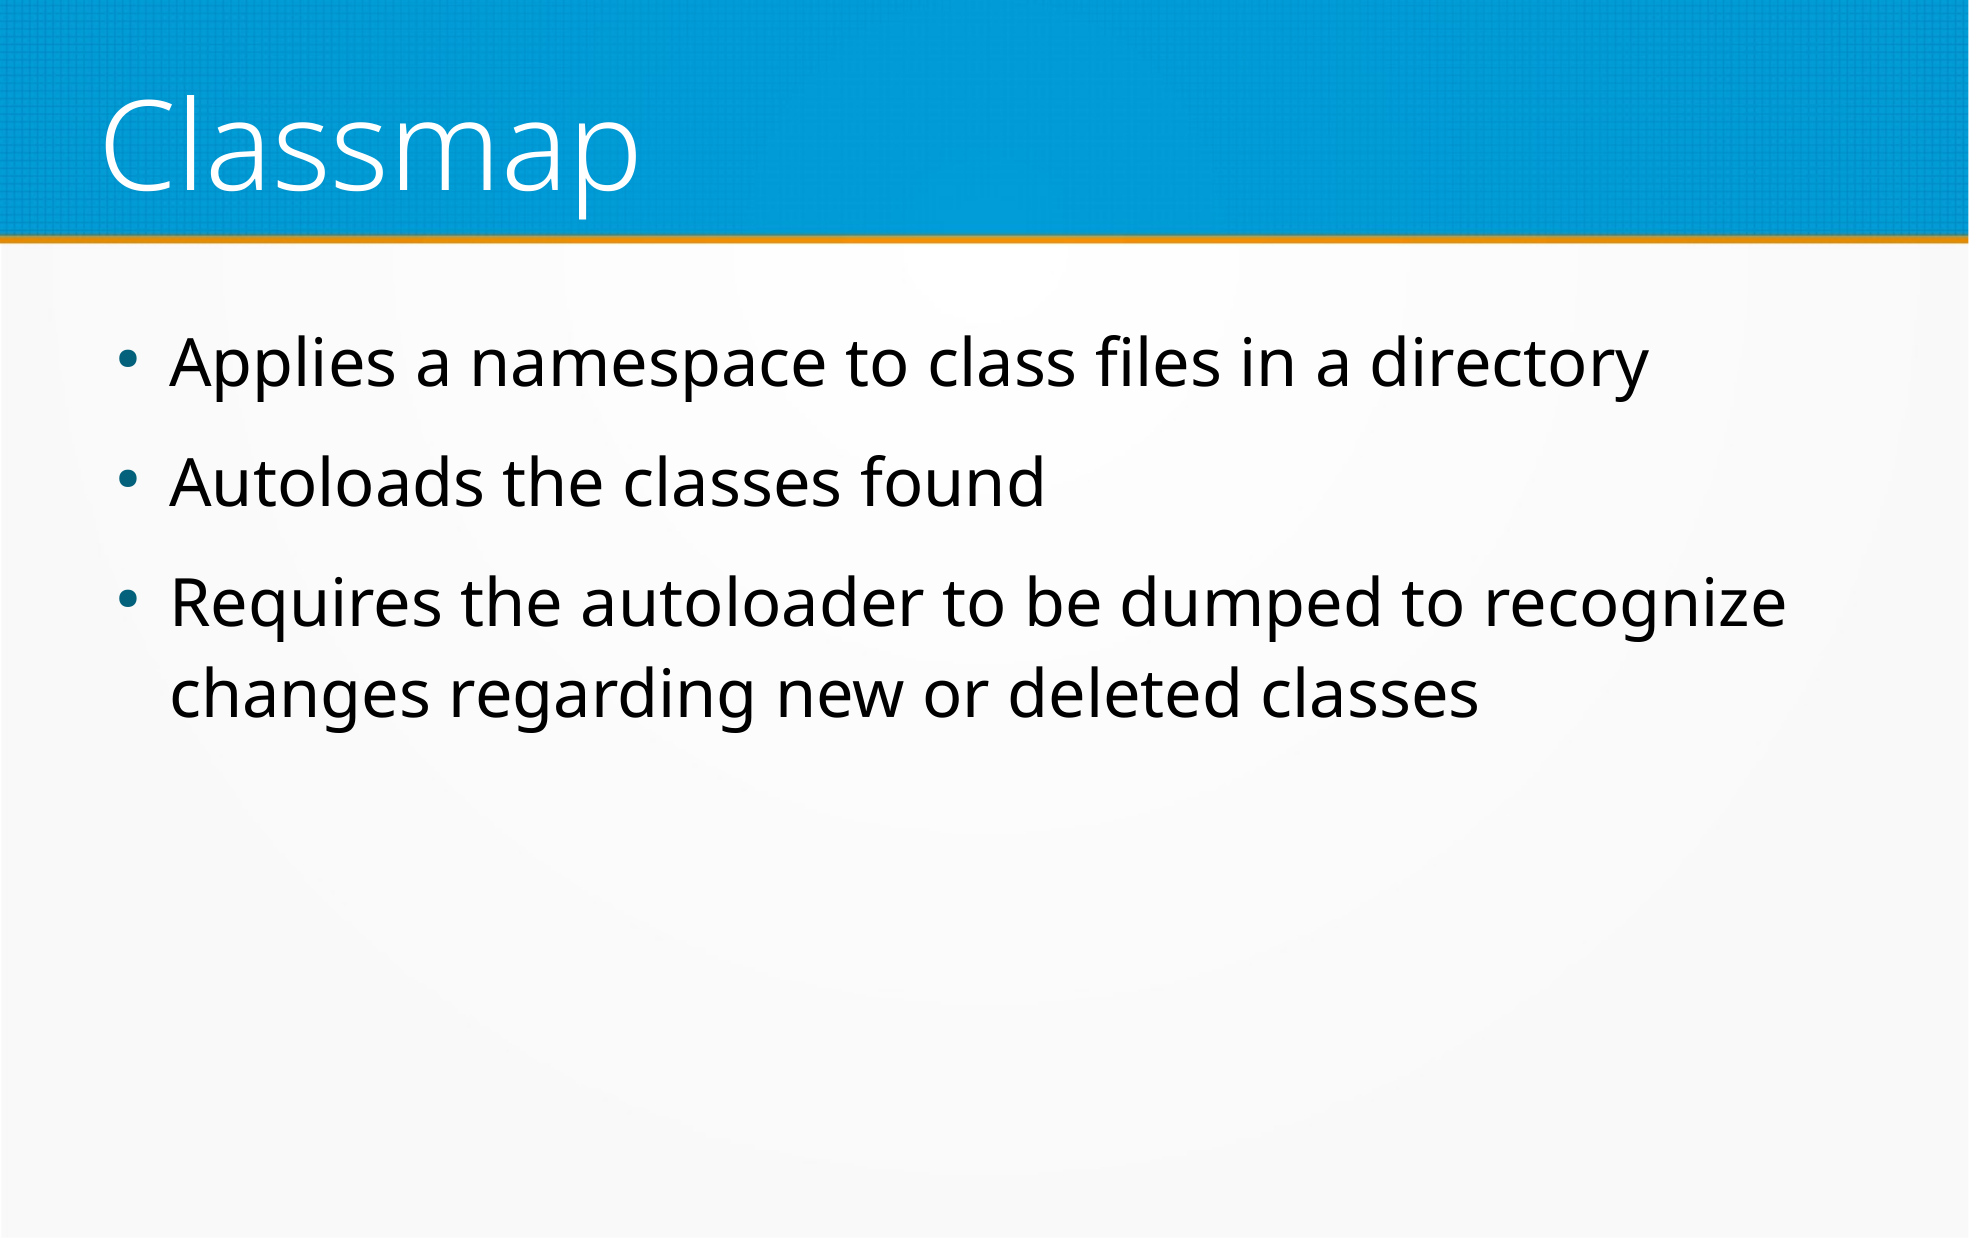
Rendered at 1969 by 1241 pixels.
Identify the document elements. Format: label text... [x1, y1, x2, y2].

title Classmap [98, 19, 1870, 227]
list Applies a namespace to class files in a directory Autoloads the classes found Requires the autoloader to be dumped to recognize changes regarding new or deleted classes [98, 315, 1861, 1081]
picture [0, 233, 1969, 1241]
